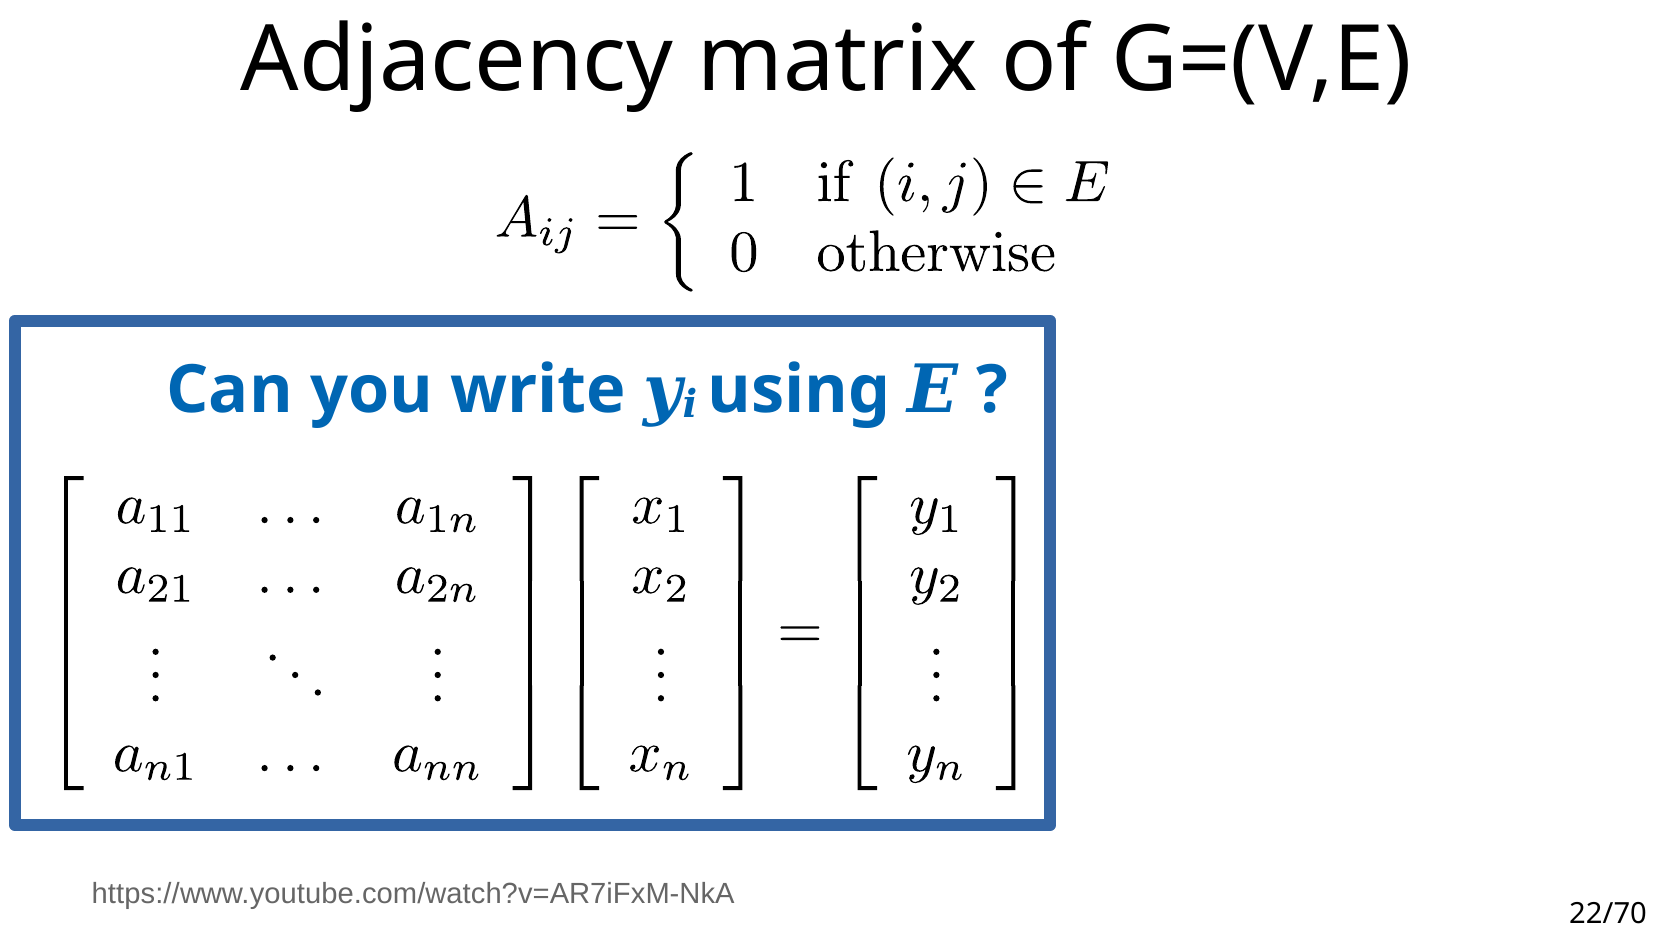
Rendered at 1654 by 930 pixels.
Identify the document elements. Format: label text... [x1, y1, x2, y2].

title Adjacency matrix of G=(V,E) [82, 0, 1571, 120]
list Can you write yi using E ? [95, 341, 1044, 483]
text_box [45, 476, 1035, 791]
text_box https://www.youtube.com/watch?v=AR7iFxM-NkA [76, 870, 931, 921]
text_box [494, 152, 1111, 292]
